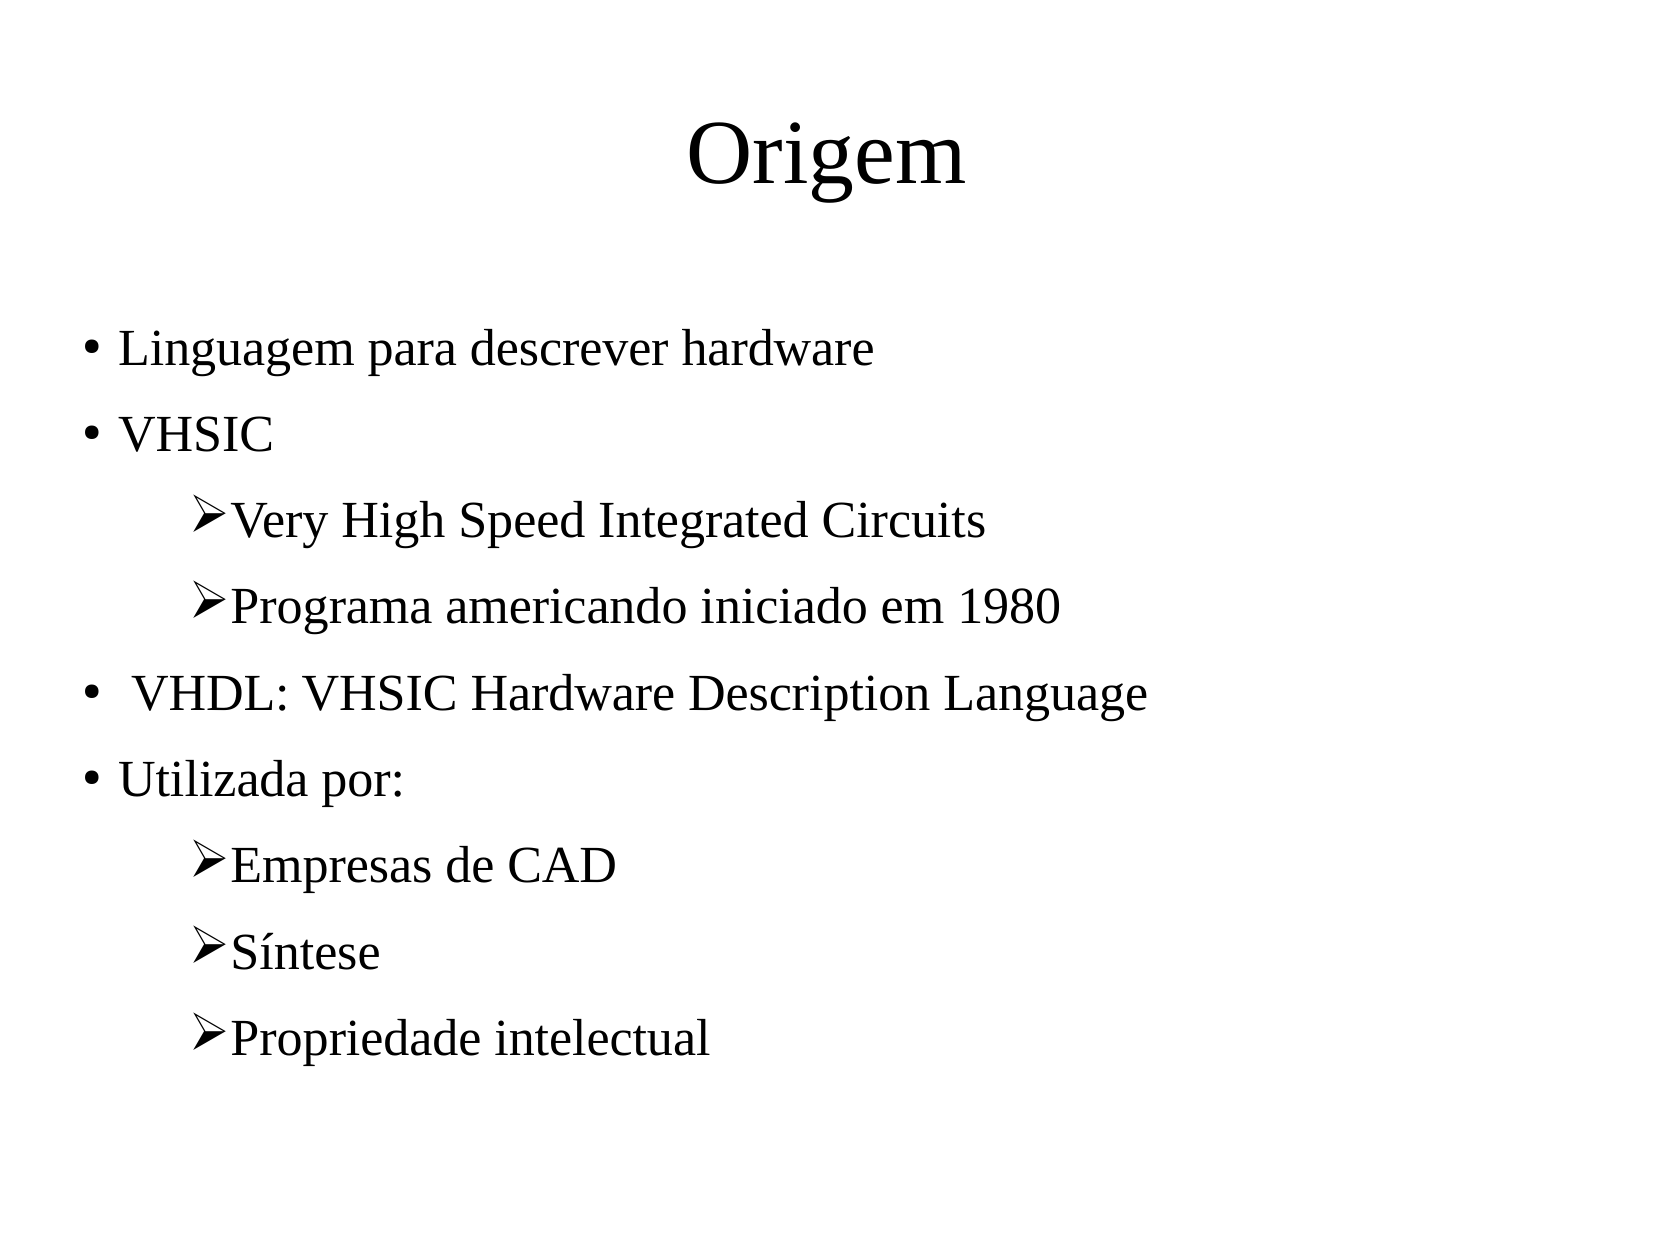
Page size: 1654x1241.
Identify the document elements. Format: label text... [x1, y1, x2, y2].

subtitle Linguagem para descrever hardware VHSIC Very High Speed Integrated Circuits Programa americando iniciado em 1980 VHDL: VHSIC Hardware Description Language Utilizada por: Empresas de CAD Síntese Propriedade intelectual [82, 290, 1571, 1039]
title Origem [82, 49, 1571, 257]
